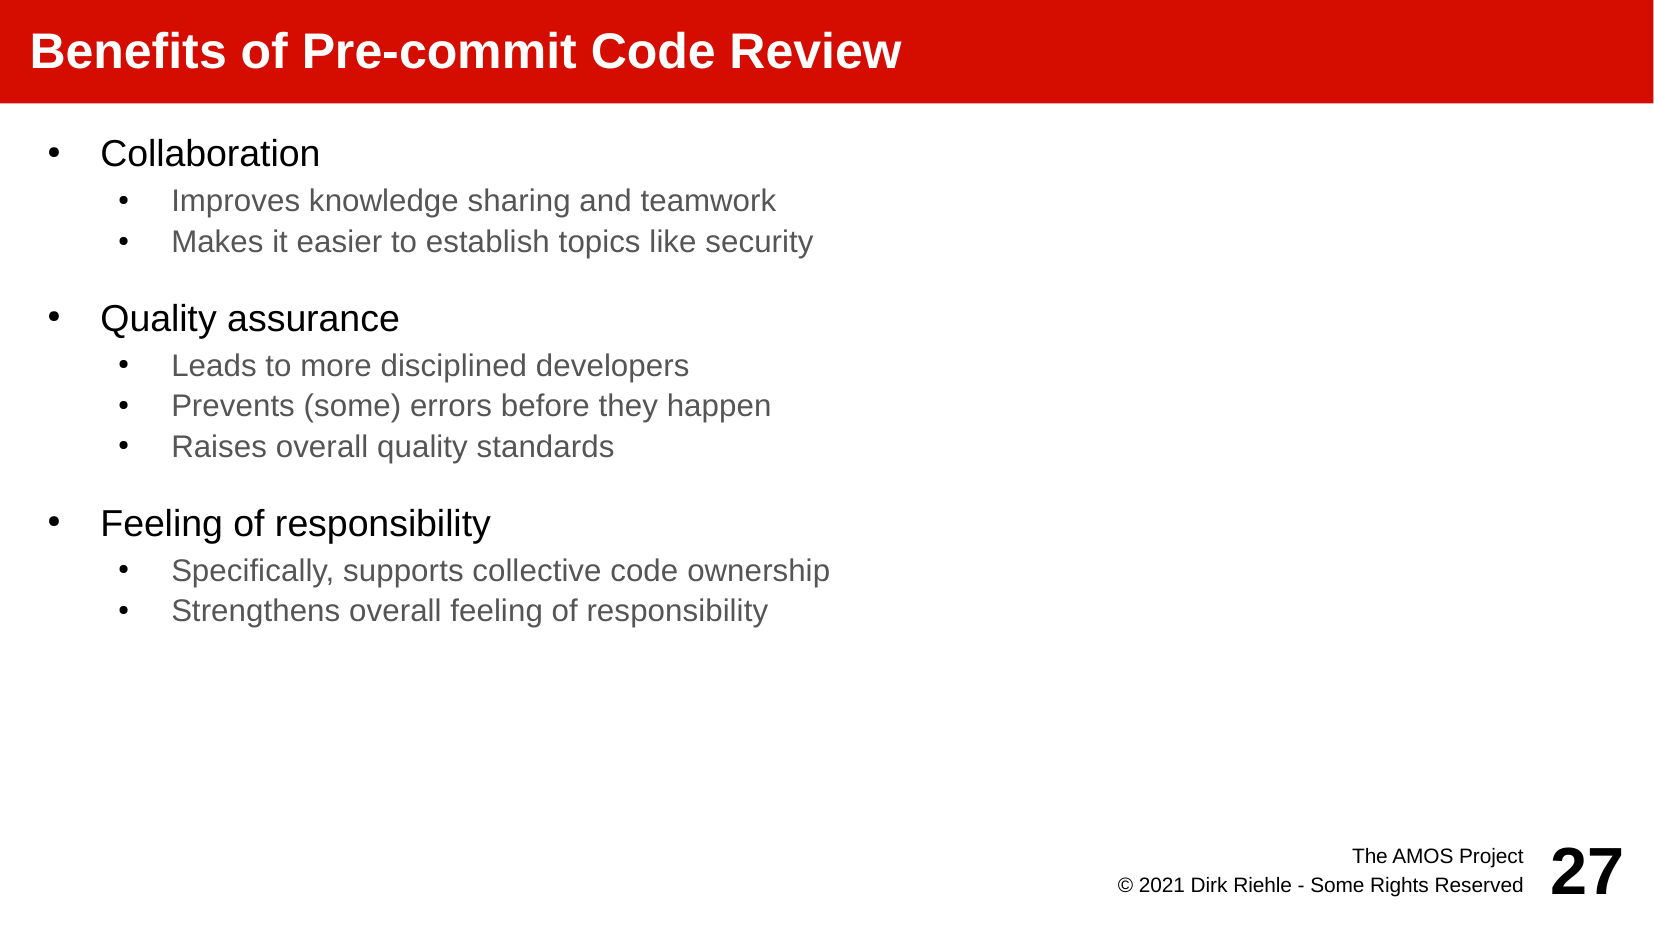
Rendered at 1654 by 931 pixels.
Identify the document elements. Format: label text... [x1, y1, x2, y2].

title Benefits of Pre-commit Code Review [0, 0, 1654, 104]
list Collaboration Improves knowledge sharing and teamwork Makes it easier to establish topics like security Quality assurance Leads to more disciplined developers Prevents (some) errors before they happen Raises overall quality standards Feeling of responsibility Specifically, supports collective code ownership Strengthens overall feeling of responsibility [29, 132, 1625, 813]
